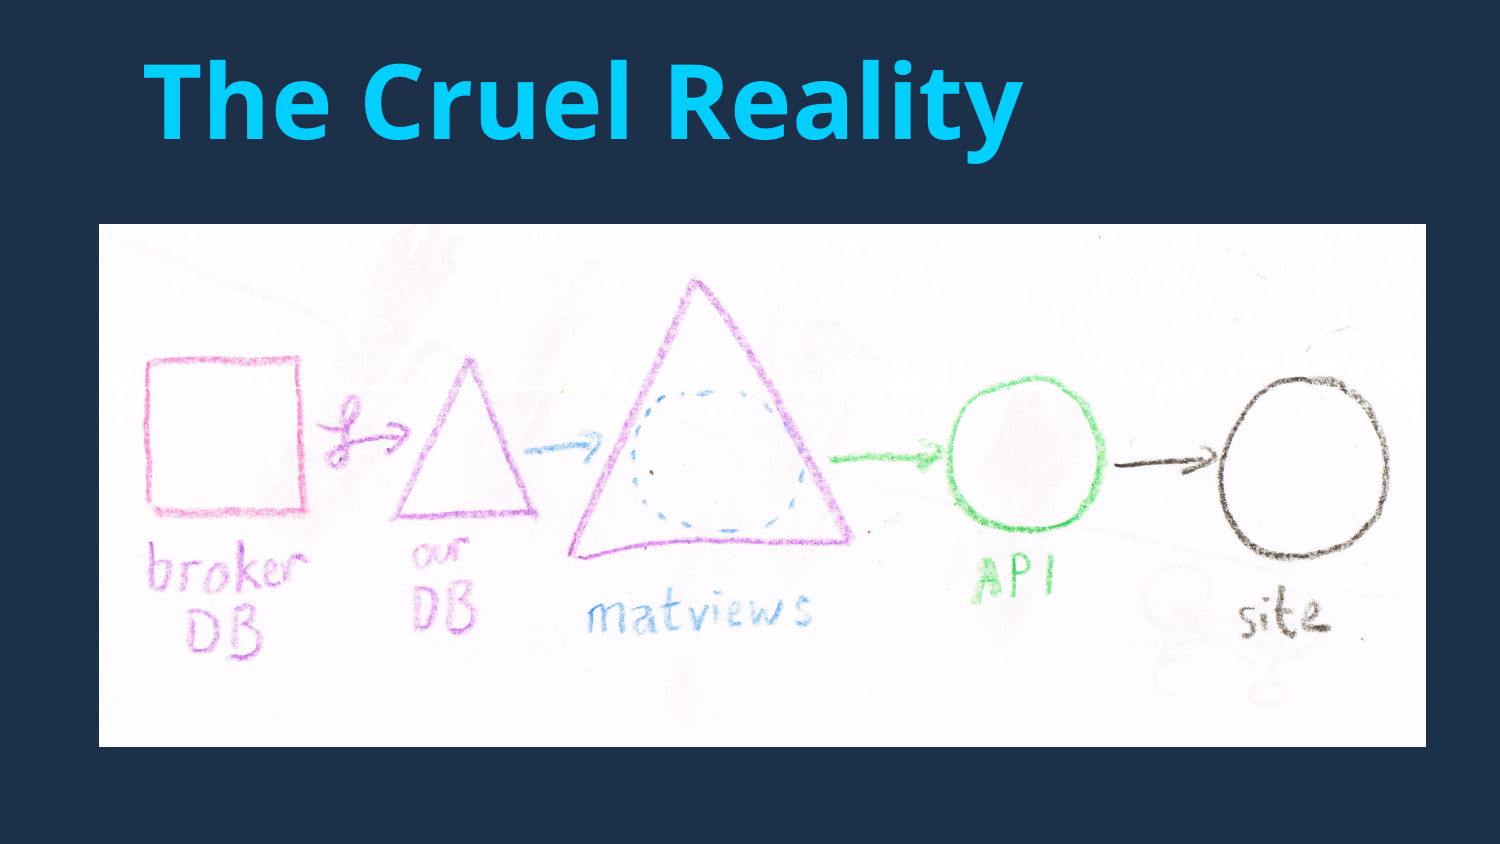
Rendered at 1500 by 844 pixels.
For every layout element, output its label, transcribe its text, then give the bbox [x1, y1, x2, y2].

picture [99, 224, 1426, 747]
text_box The Cruel Reality [142, 0, 1246, 224]
